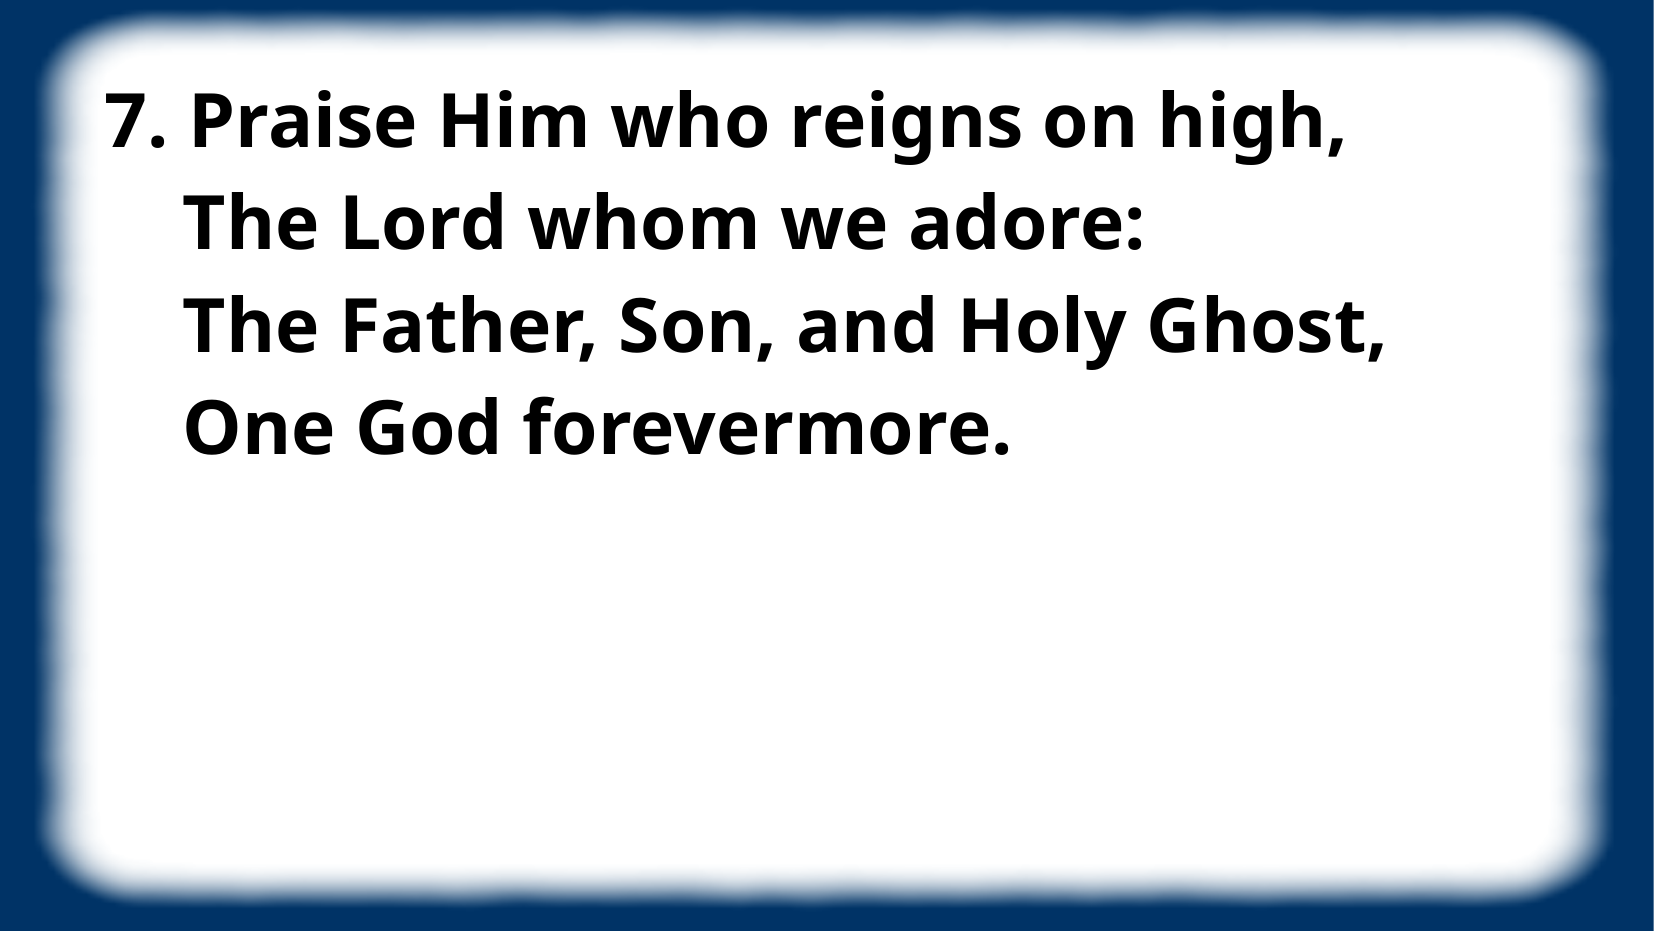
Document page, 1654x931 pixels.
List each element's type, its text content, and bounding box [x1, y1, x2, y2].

text_box 7. Praise Him who reigns on high, The Lord whom we adore: The Father, Son, and Holy Ghost, One God forevermore. [90, 60, 1561, 475]
picture [0, 0, 1654, 931]
